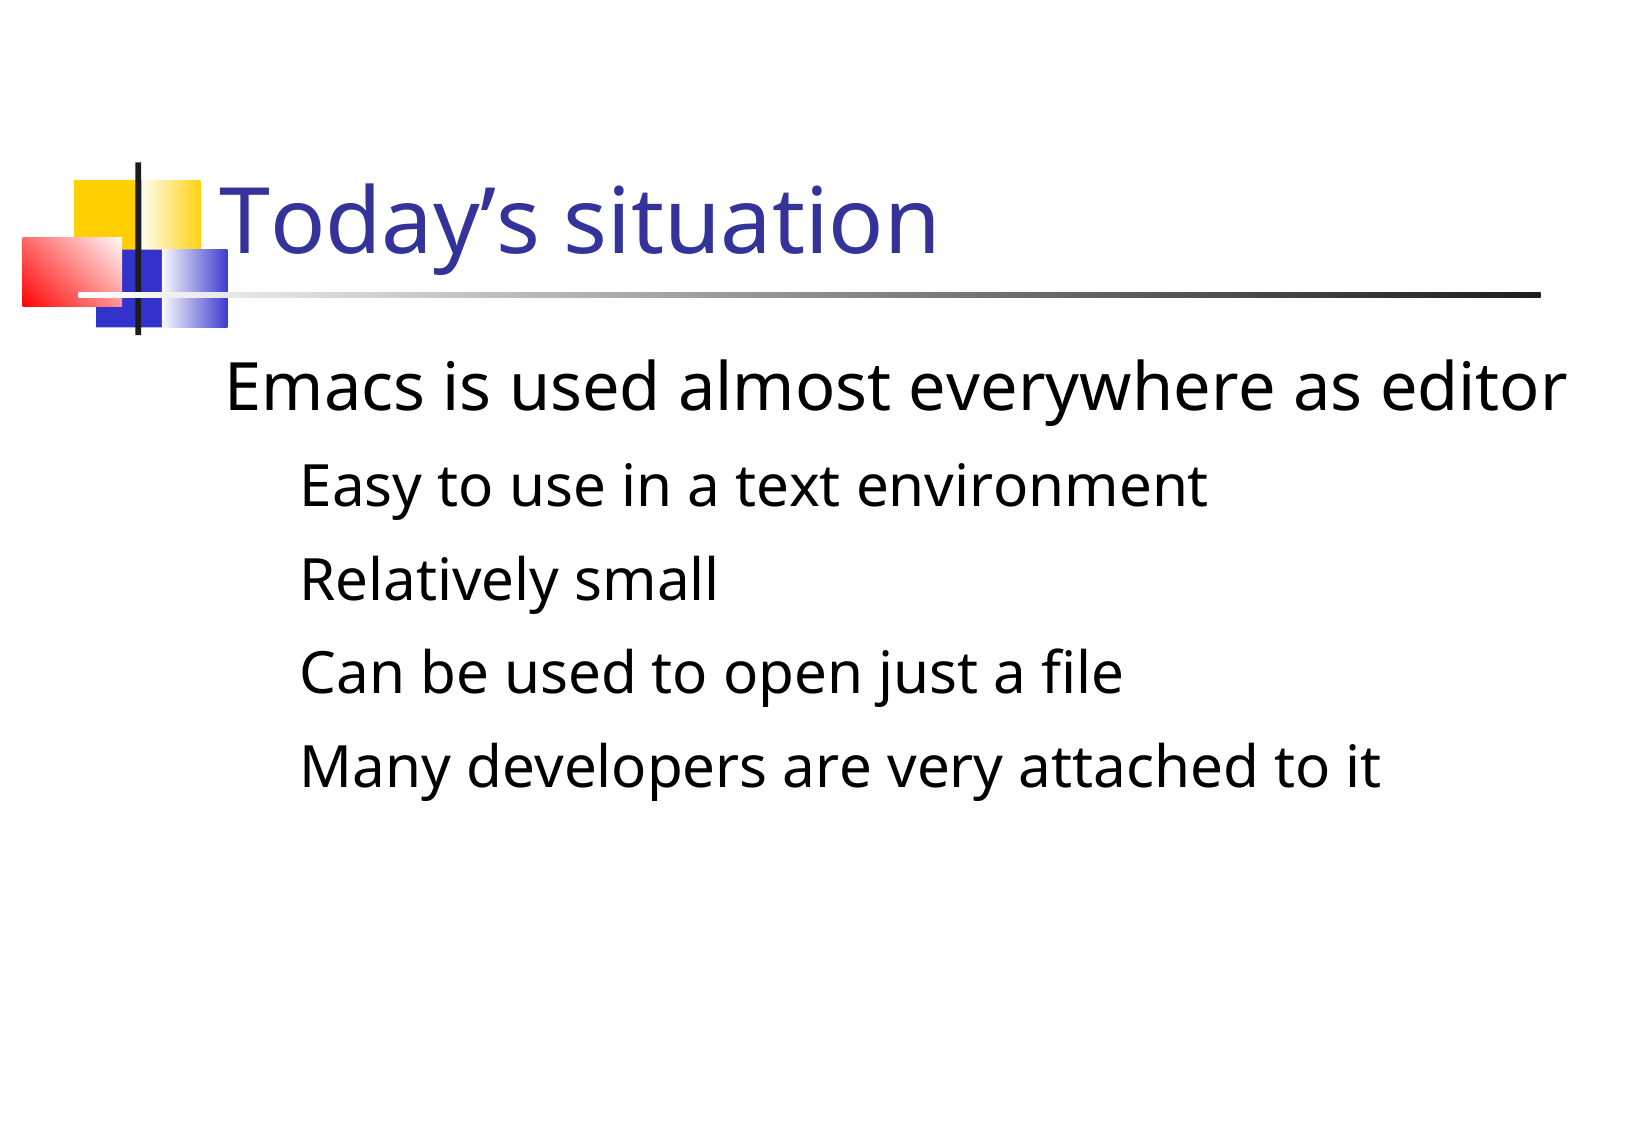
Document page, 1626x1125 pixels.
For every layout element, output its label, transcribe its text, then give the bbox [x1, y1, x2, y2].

title Today’s situation [204, 163, 1590, 289]
list Emacs is used almost everywhere as editor Easy to use in a text environment Relatively small Can be used to open just a file Many developers are very attached to it [210, 331, 1592, 765]
